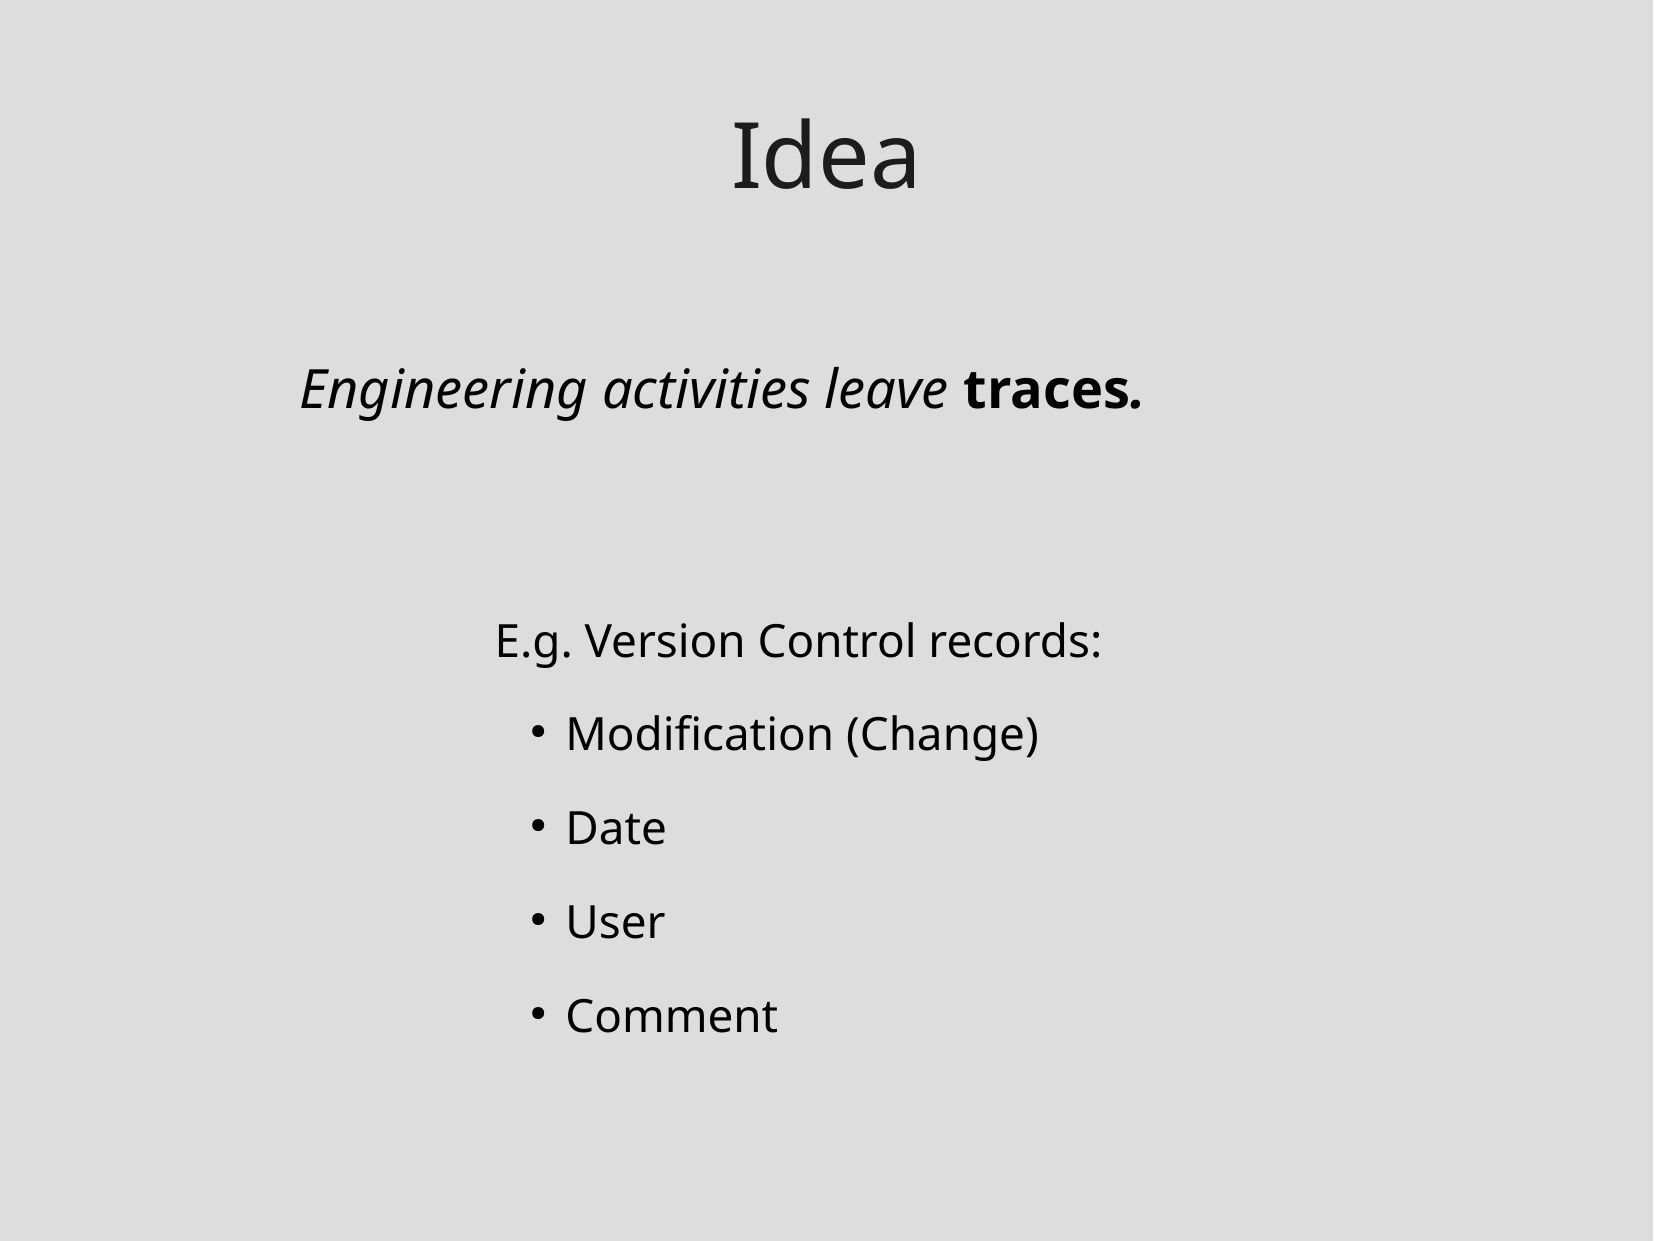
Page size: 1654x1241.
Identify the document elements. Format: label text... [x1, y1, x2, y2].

title Idea [82, 49, 1571, 257]
text_box E.g. Version Control records: Modification (Change) Date User Comment [479, 569, 1200, 1021]
text_box Engineering activities leave traces. [284, 343, 1380, 421]
